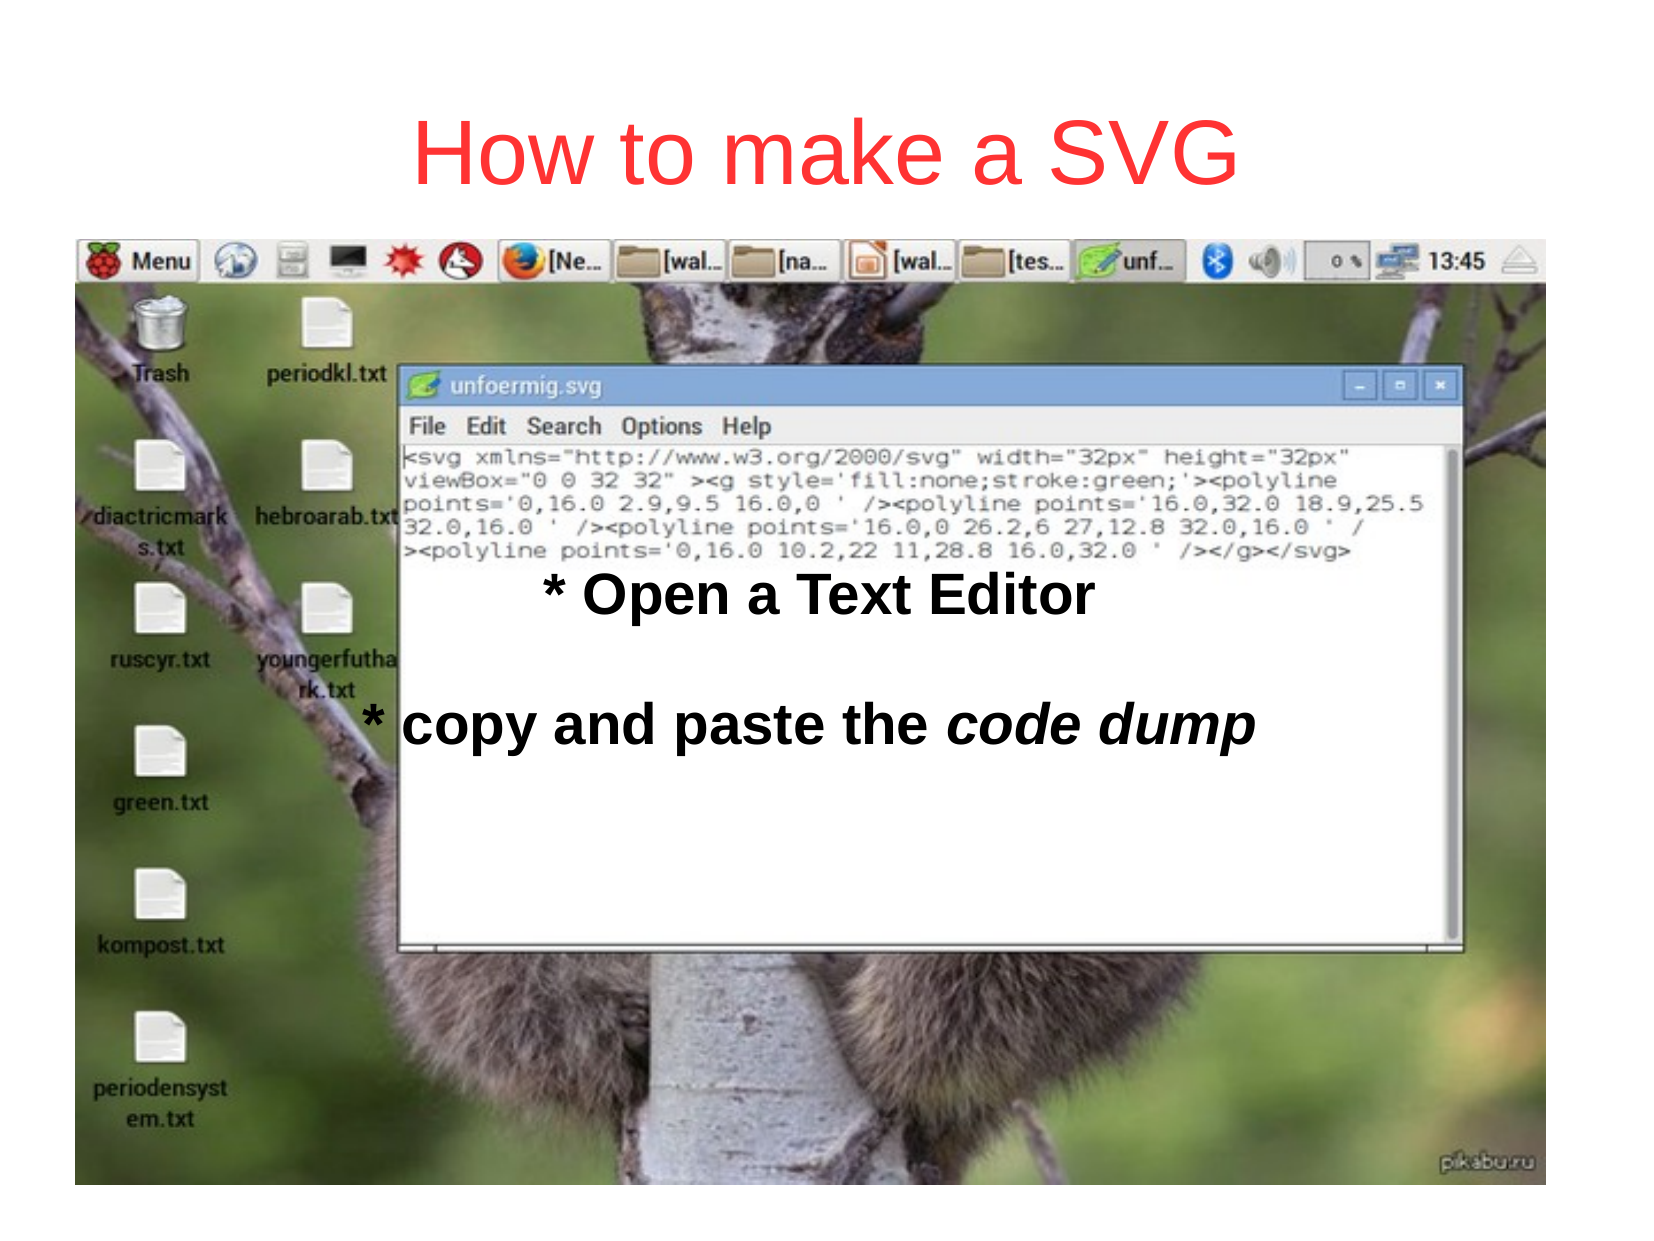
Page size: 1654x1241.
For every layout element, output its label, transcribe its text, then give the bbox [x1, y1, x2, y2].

title How to make a SVG [82, 49, 1571, 257]
picture [75, 239, 1546, 1186]
